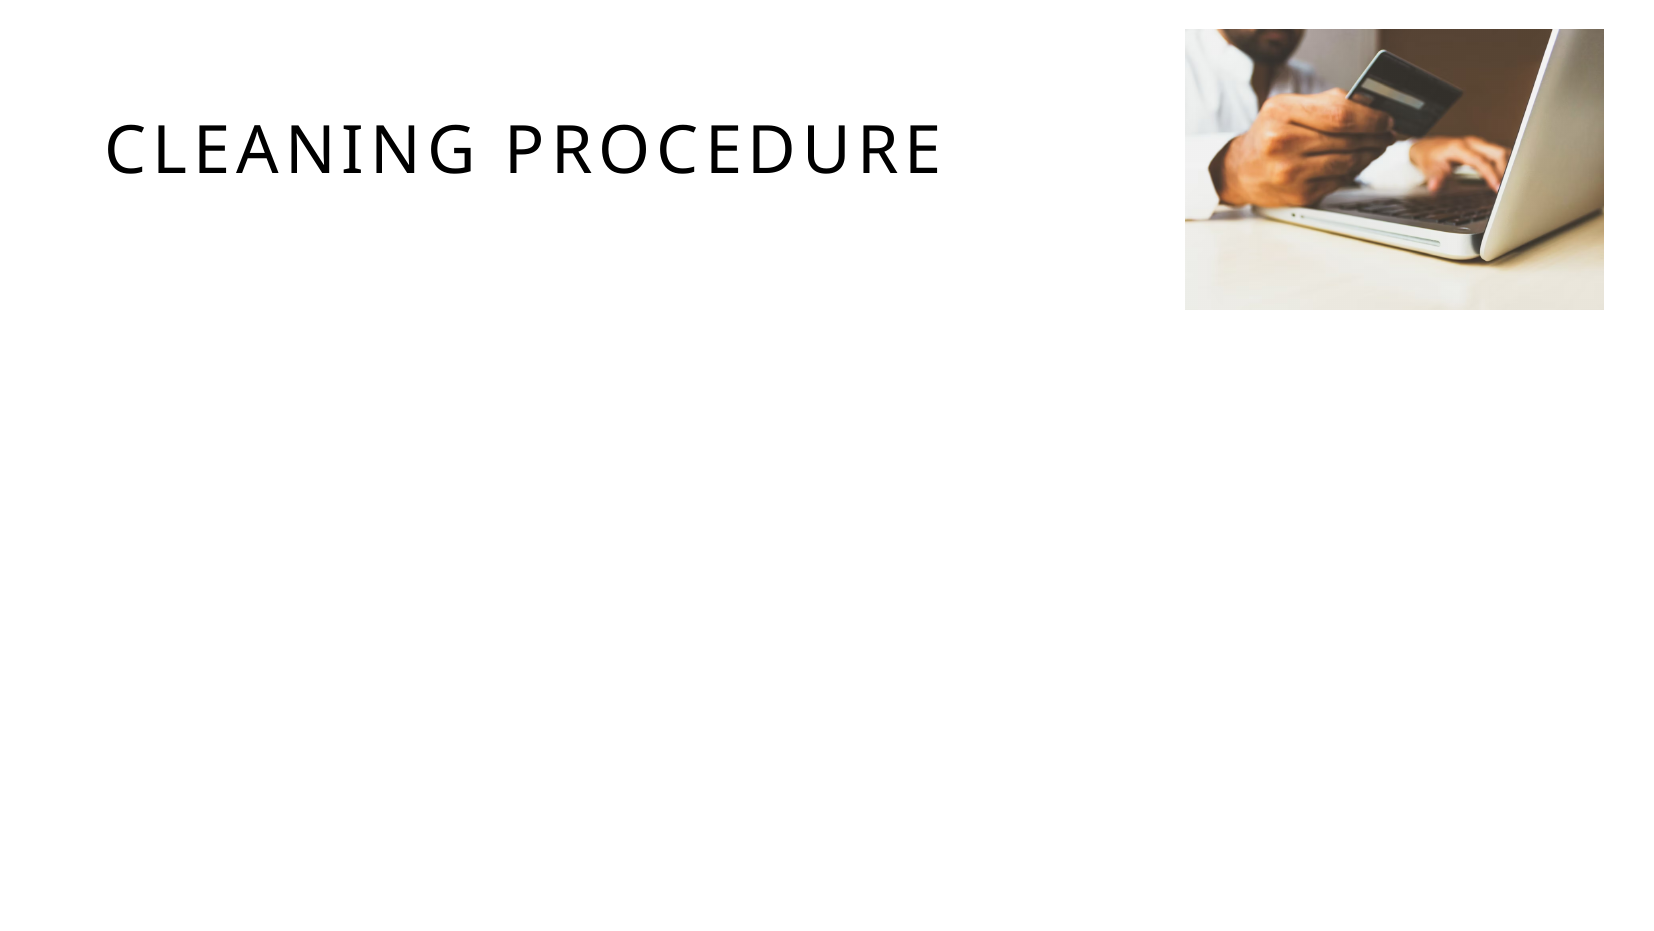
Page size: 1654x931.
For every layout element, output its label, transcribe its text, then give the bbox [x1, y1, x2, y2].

text_box Cleaning procedure [90, 94, 1231, 213]
picture [1185, 29, 1604, 310]
